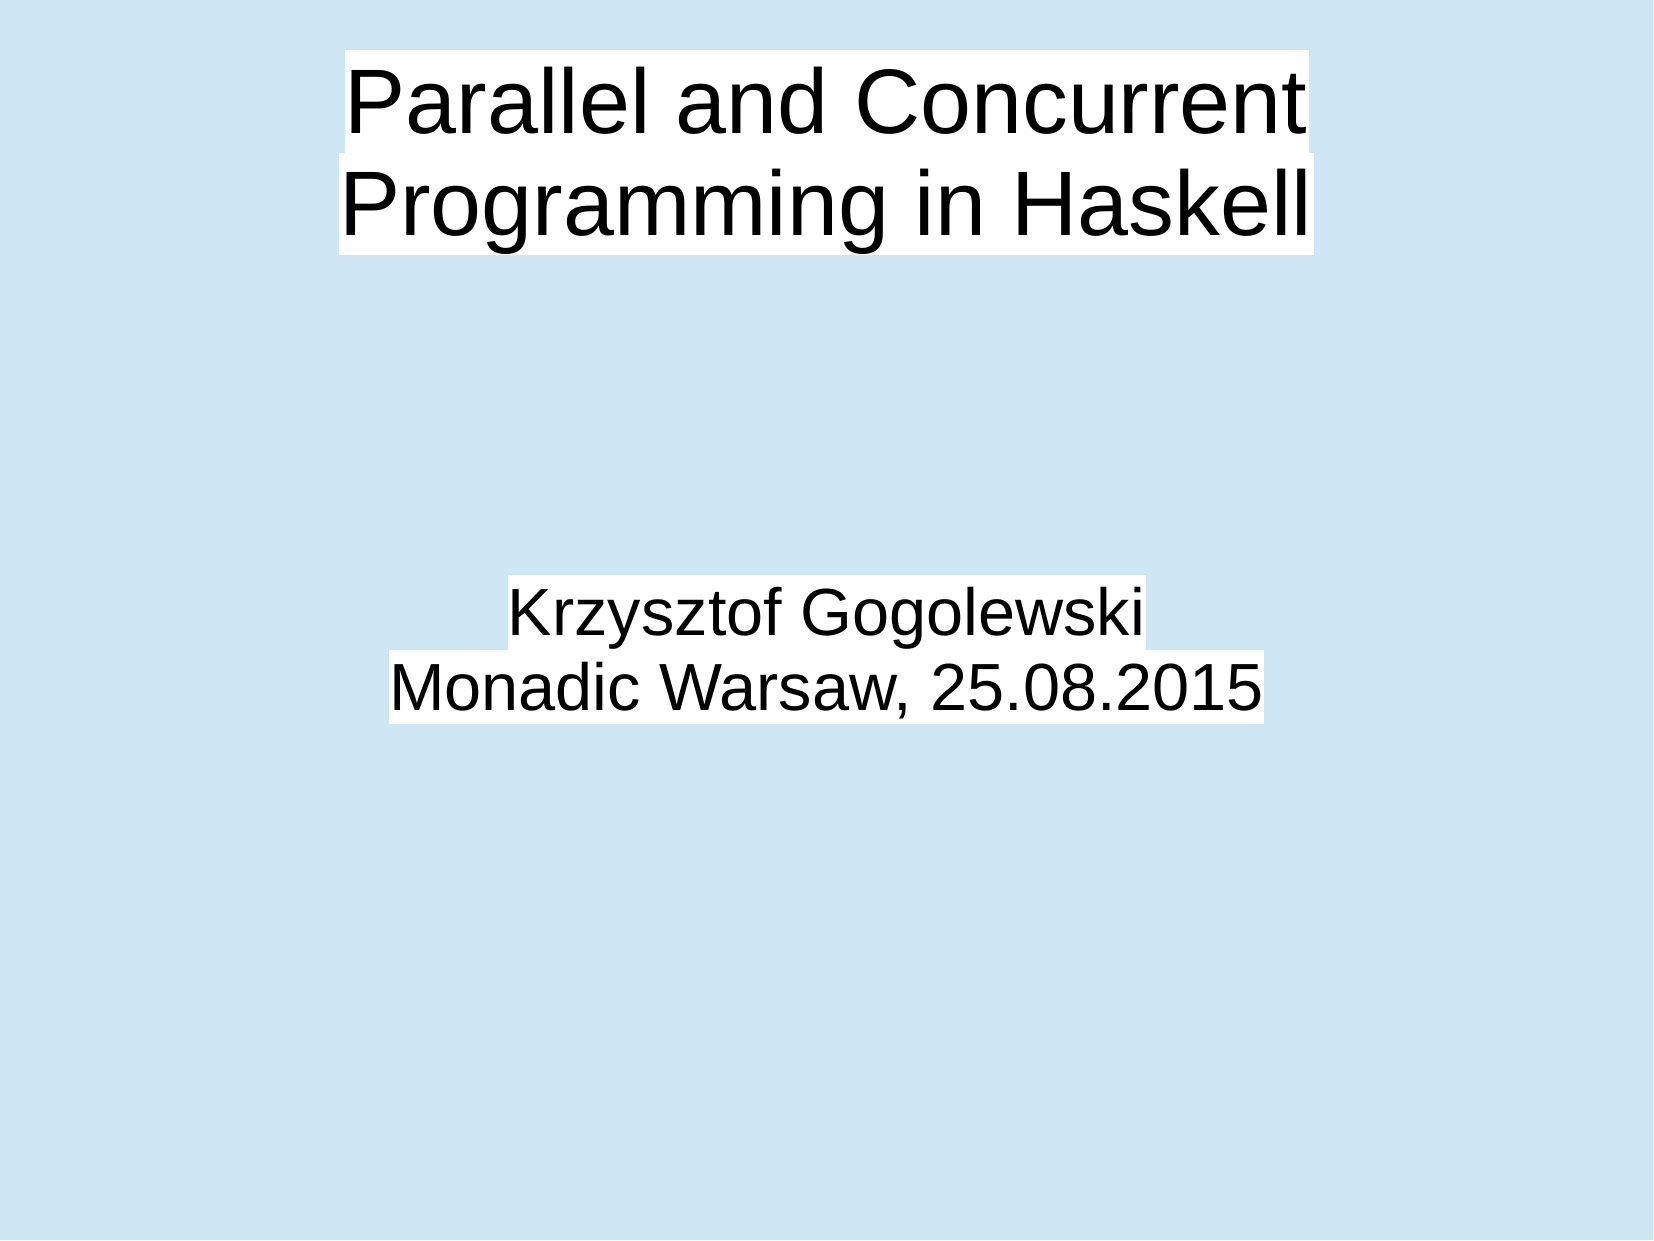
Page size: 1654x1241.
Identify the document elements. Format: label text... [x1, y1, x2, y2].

title Parallel and Concurrent Programming in Haskell [82, 49, 1571, 257]
subtitle Krzysztof Gogolewski Monadic Warsaw, 25.08.2015 [82, 290, 1571, 1010]
